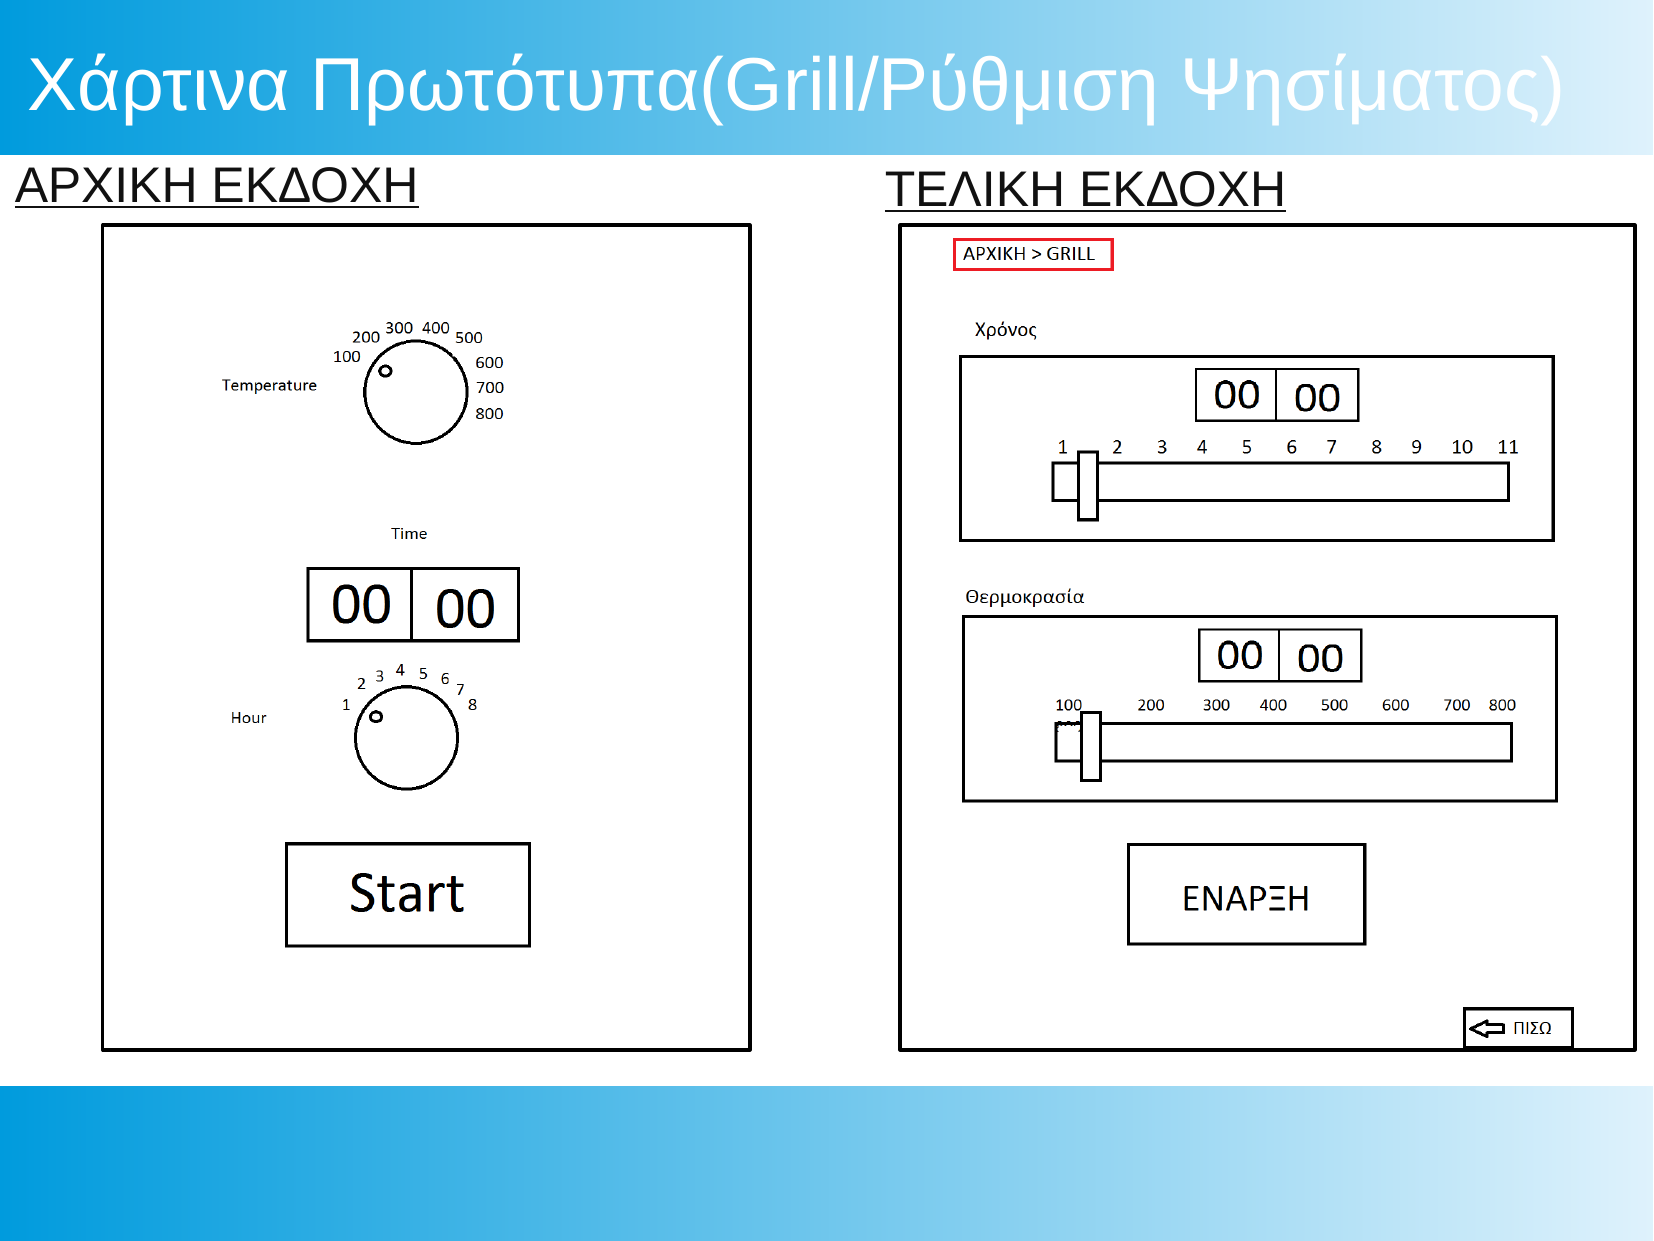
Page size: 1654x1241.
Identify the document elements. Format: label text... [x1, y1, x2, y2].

picture [945, 232, 1575, 1048]
text_box ΑΡΧΙΚΗ ΕΚΔΟΧΗ [0, 150, 631, 221]
title Χάρτινα Πρωτότυπα(Grill/Ρύθμιση Ψησίματος) [0, 0, 1595, 169]
picture [105, 224, 753, 1066]
text_box ΤΕΛΙΚΗ ΕΚΔΟΧΗ [870, 154, 1501, 225]
picture [105, 227, 748, 1048]
